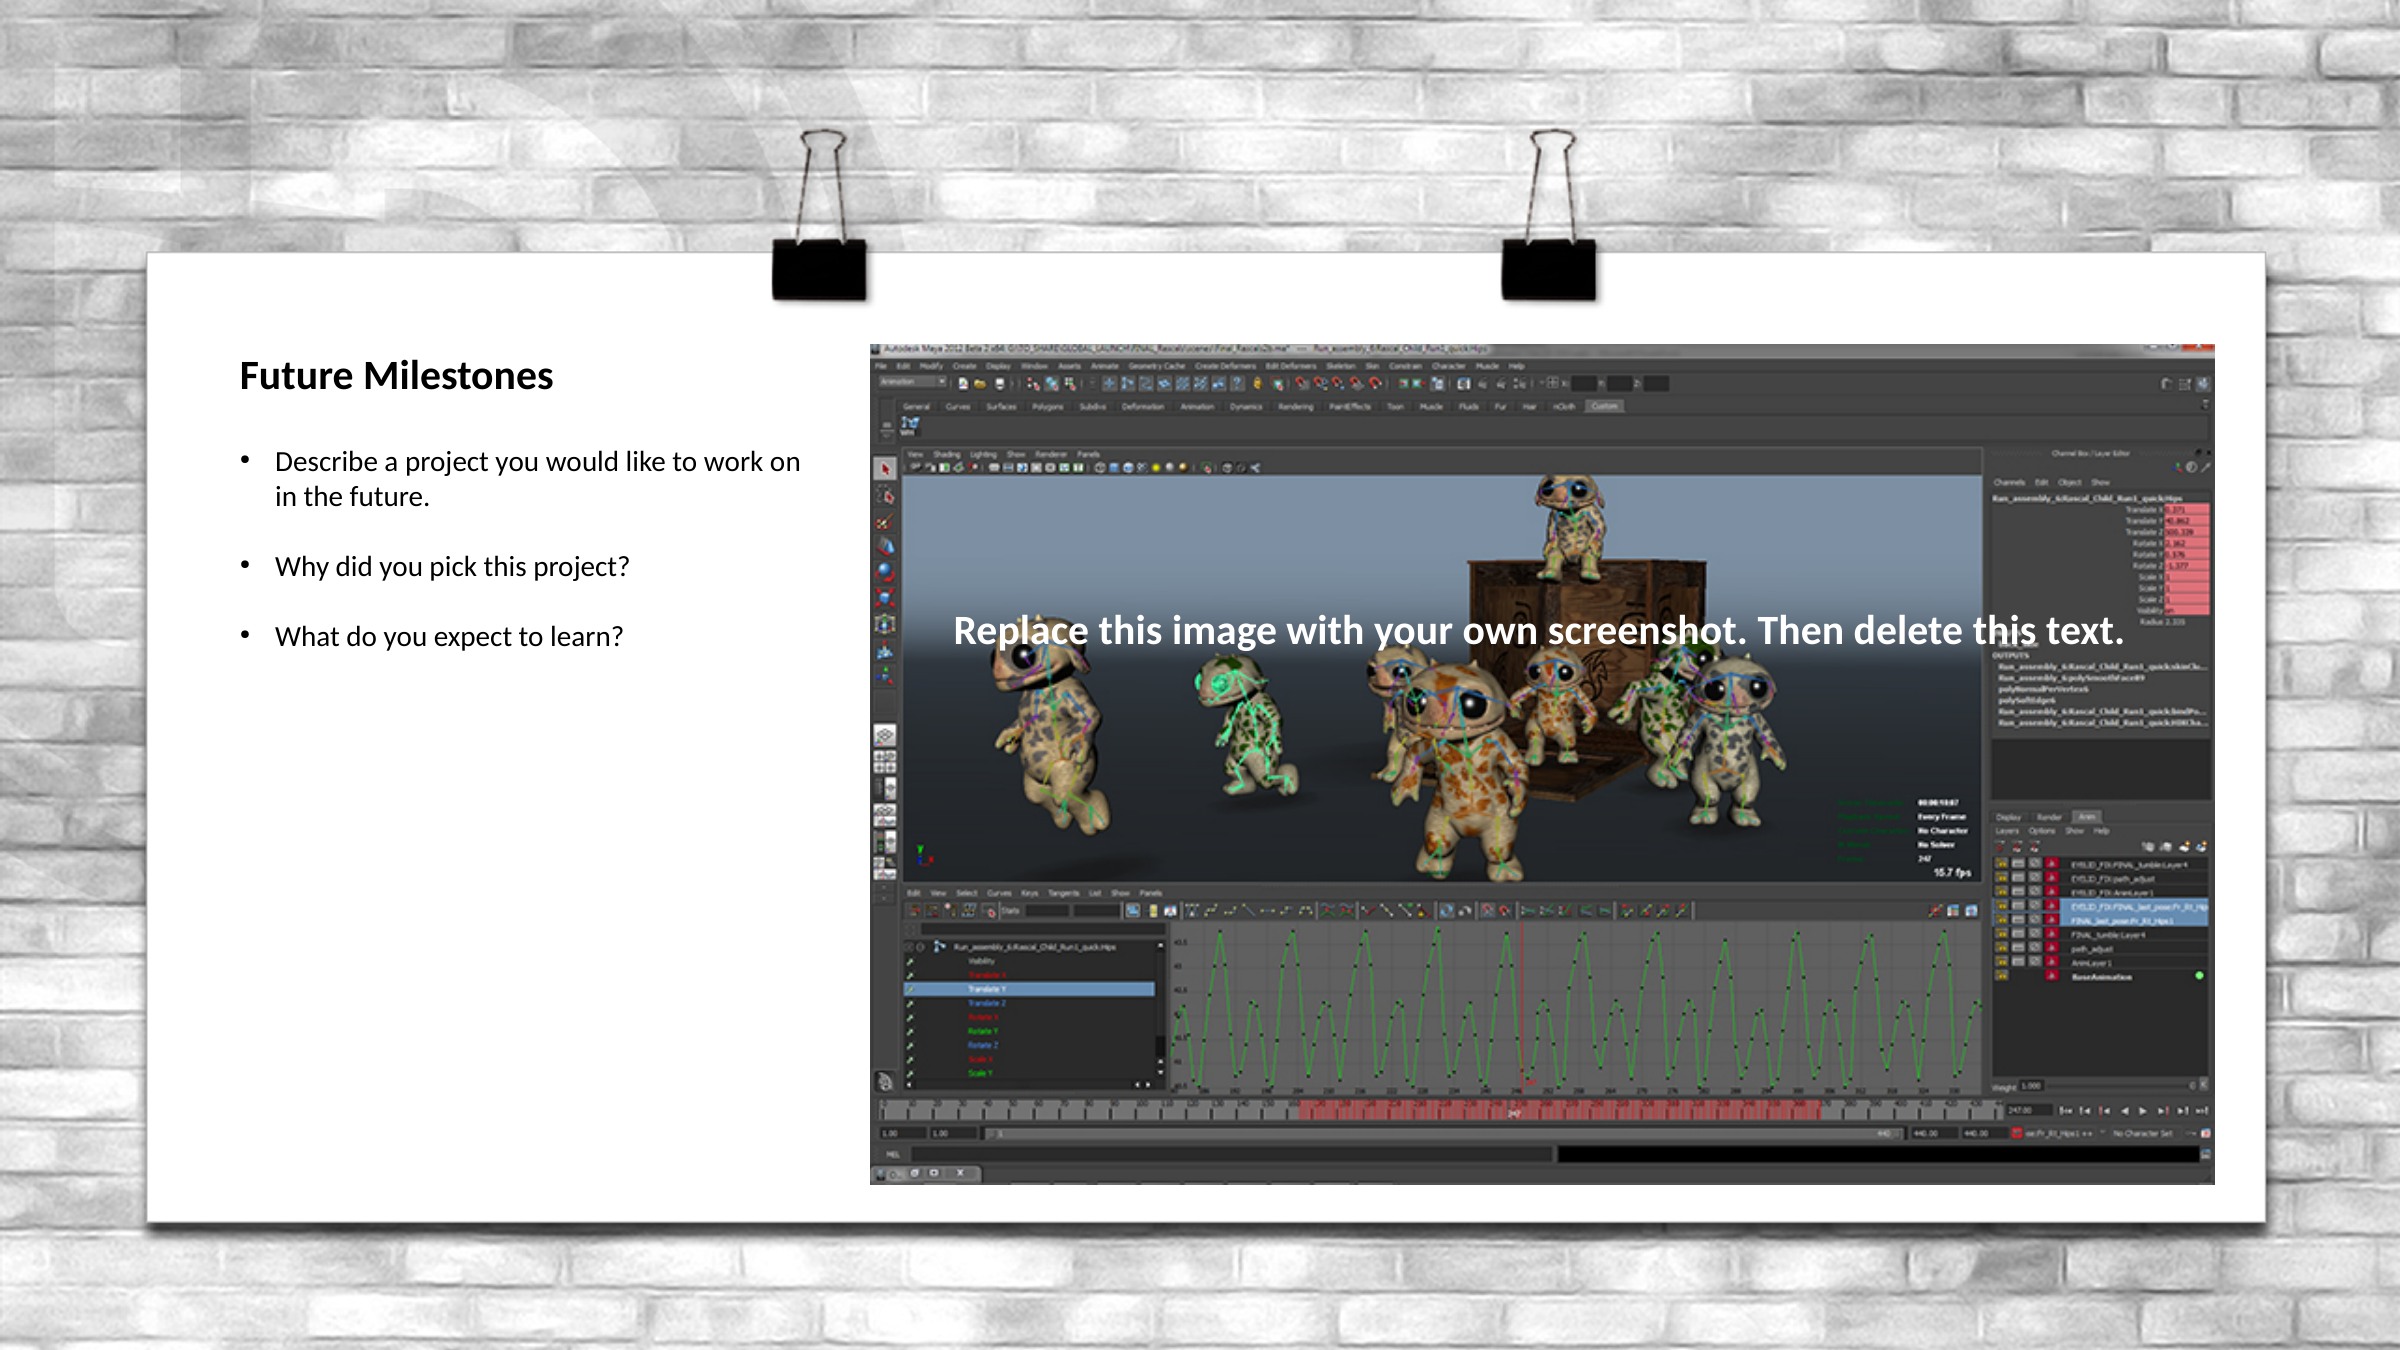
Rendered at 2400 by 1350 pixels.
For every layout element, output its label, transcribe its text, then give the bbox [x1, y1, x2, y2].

picture [0, 0, 2400, 1350]
text_box Future Milestones Describe a project you would like to work on in the future. Why did you pick this project? What do you expect to learn? [224, 340, 835, 661]
text_box Replace this image with your own screenshot. Then delete this text. [890, 595, 2190, 661]
